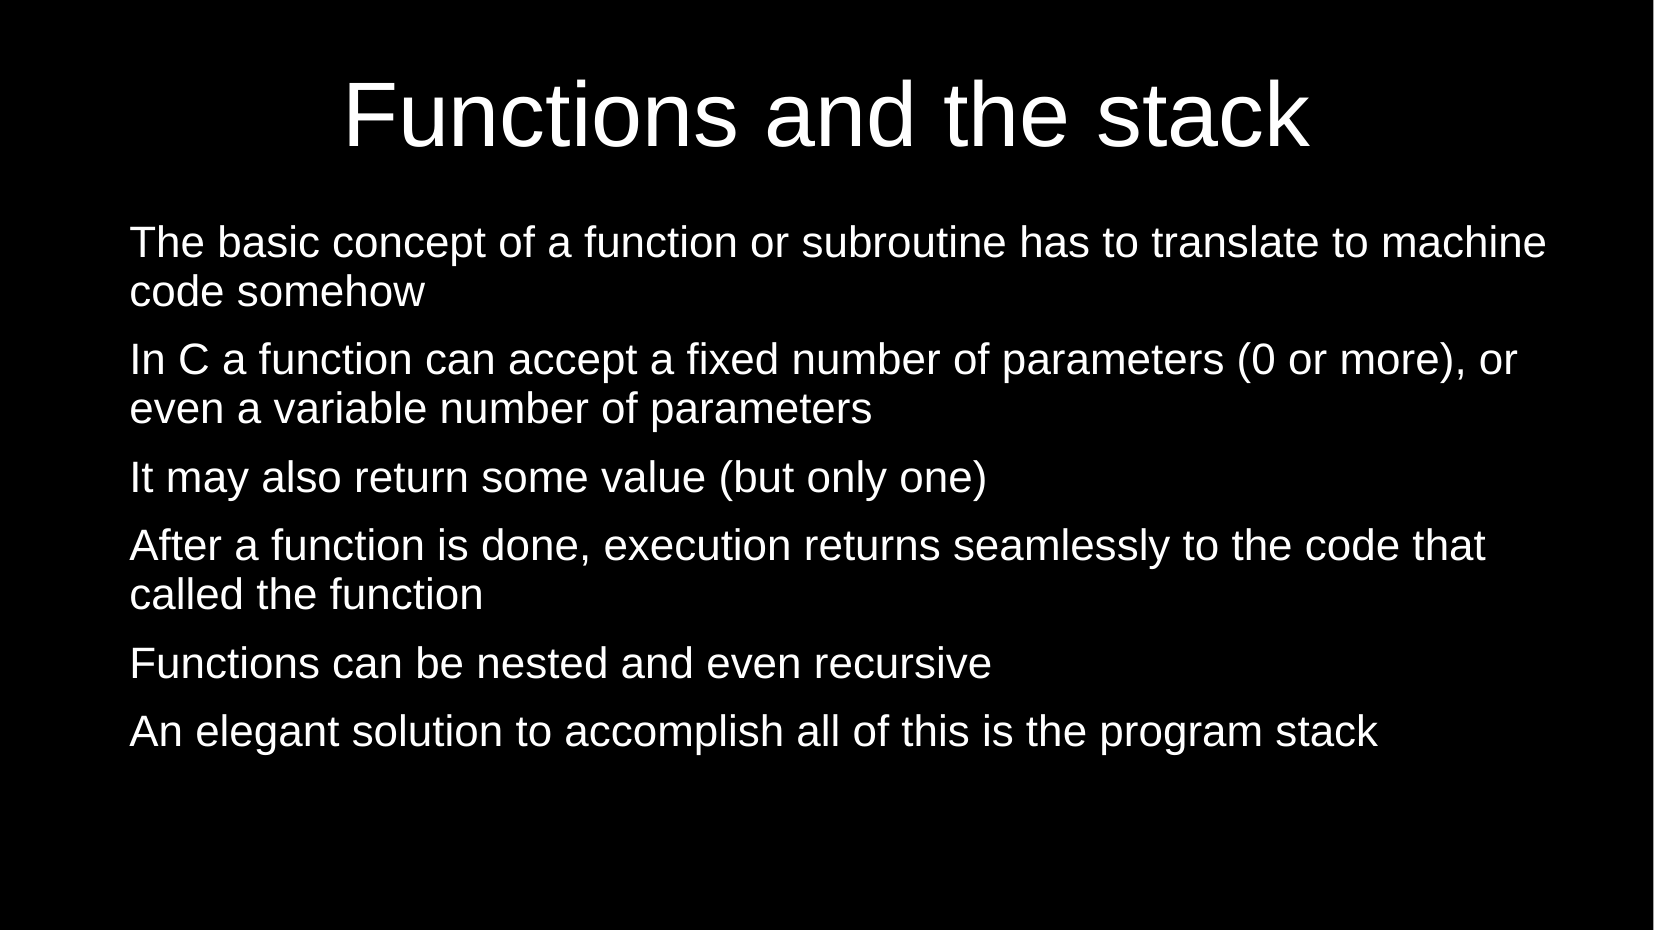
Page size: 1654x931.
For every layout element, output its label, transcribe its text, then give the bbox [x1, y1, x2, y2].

title Functions and the stack [82, 37, 1571, 193]
list The basic concept of a function or subroutine has to translate to machine code somehow In C a function can accept a fixed number of parameters (0 or more), or even a variable number of parameters It may also return some value (but only one) After a function is done, execution returns seamlessly to the code that called the function Functions can be nested and even recursive An elegant solution to accomplish all of this is the program stack [82, 217, 1571, 758]
